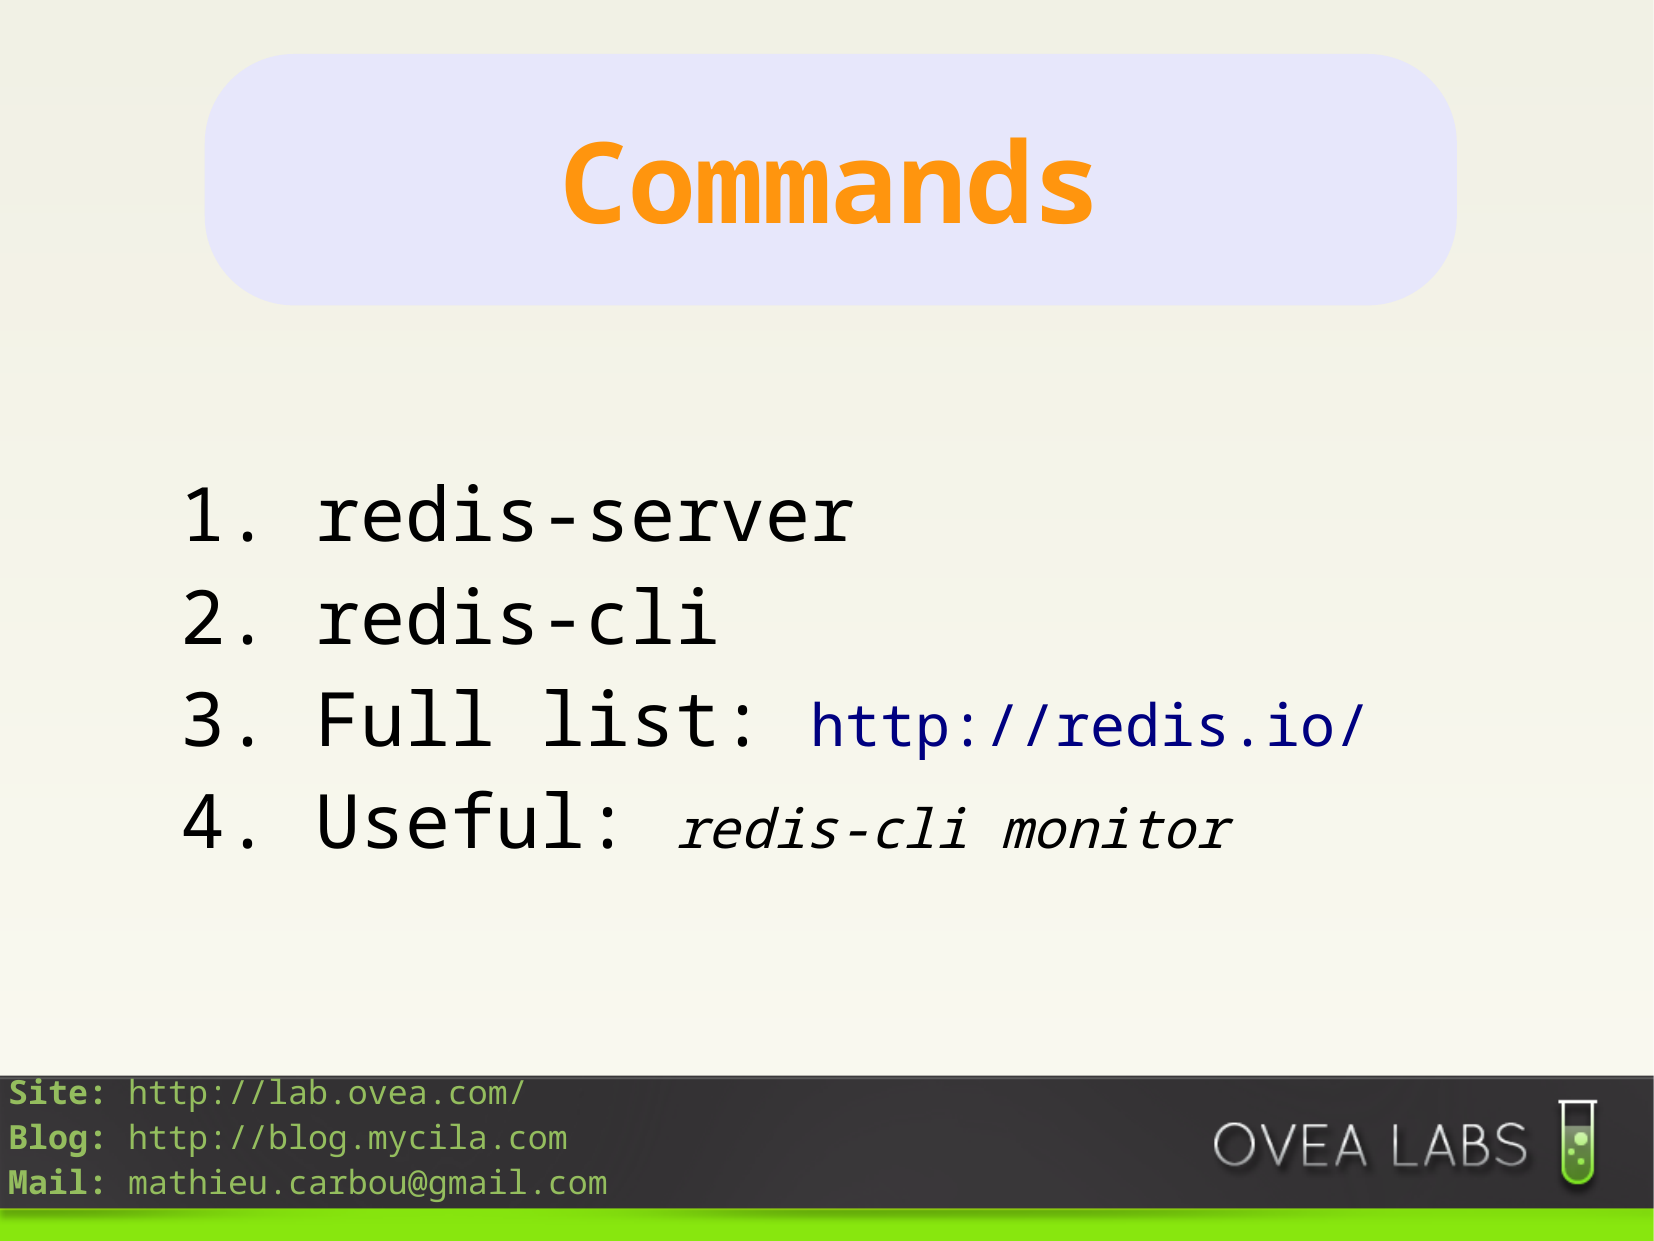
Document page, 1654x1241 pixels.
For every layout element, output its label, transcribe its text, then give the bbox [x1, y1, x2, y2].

text_box Commands [204, 53, 1457, 306]
text_box redis-server redis-cli Full list: http://redis.io/ Useful: redis-cli monitor [165, 454, 1517, 976]
picture [0, 0, 1654, 1241]
